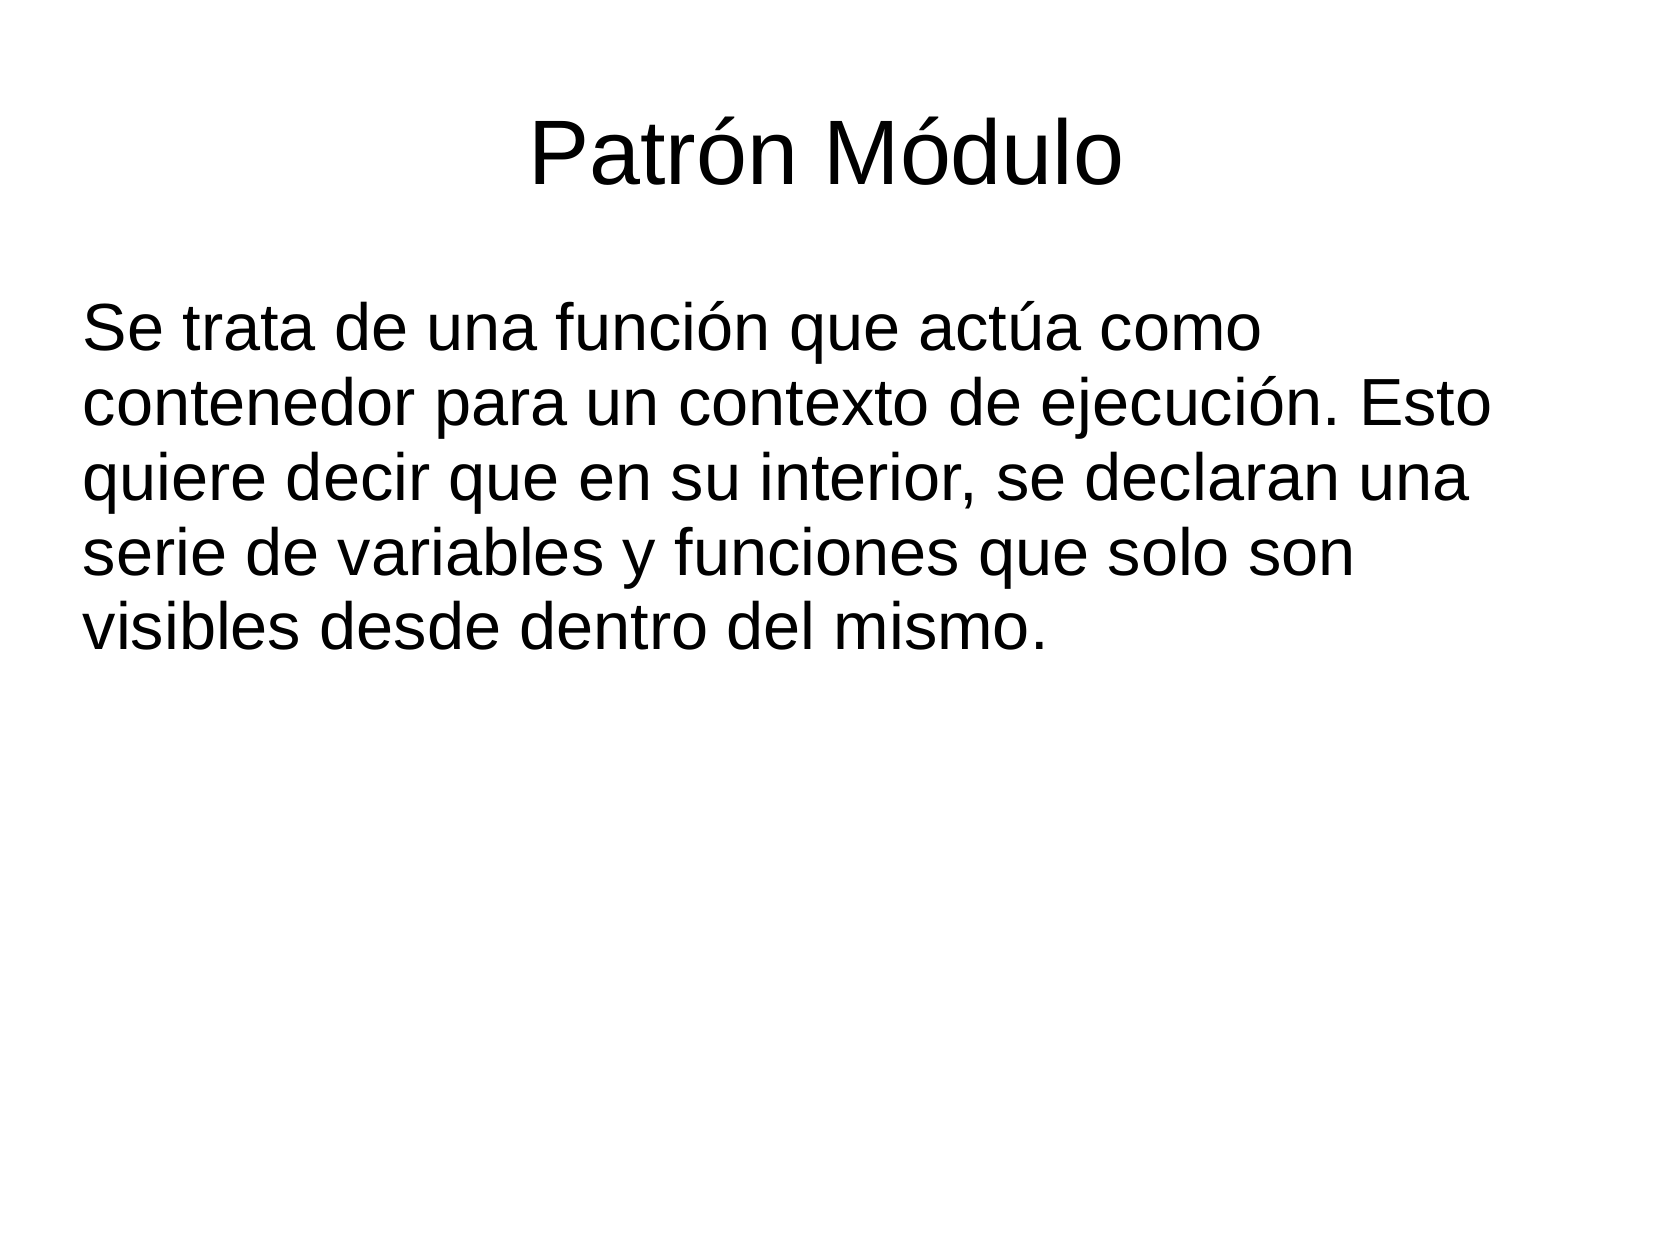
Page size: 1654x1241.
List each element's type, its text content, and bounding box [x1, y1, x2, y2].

list Se trata de una función que actúa como contenedor para un contexto de ejecución. Esto quiere decir que en su interior, se declaran una serie de variables y funciones que solo son visibles desde dentro del mismo. [82, 290, 1571, 1109]
title Patrón Módulo [82, 49, 1571, 257]
